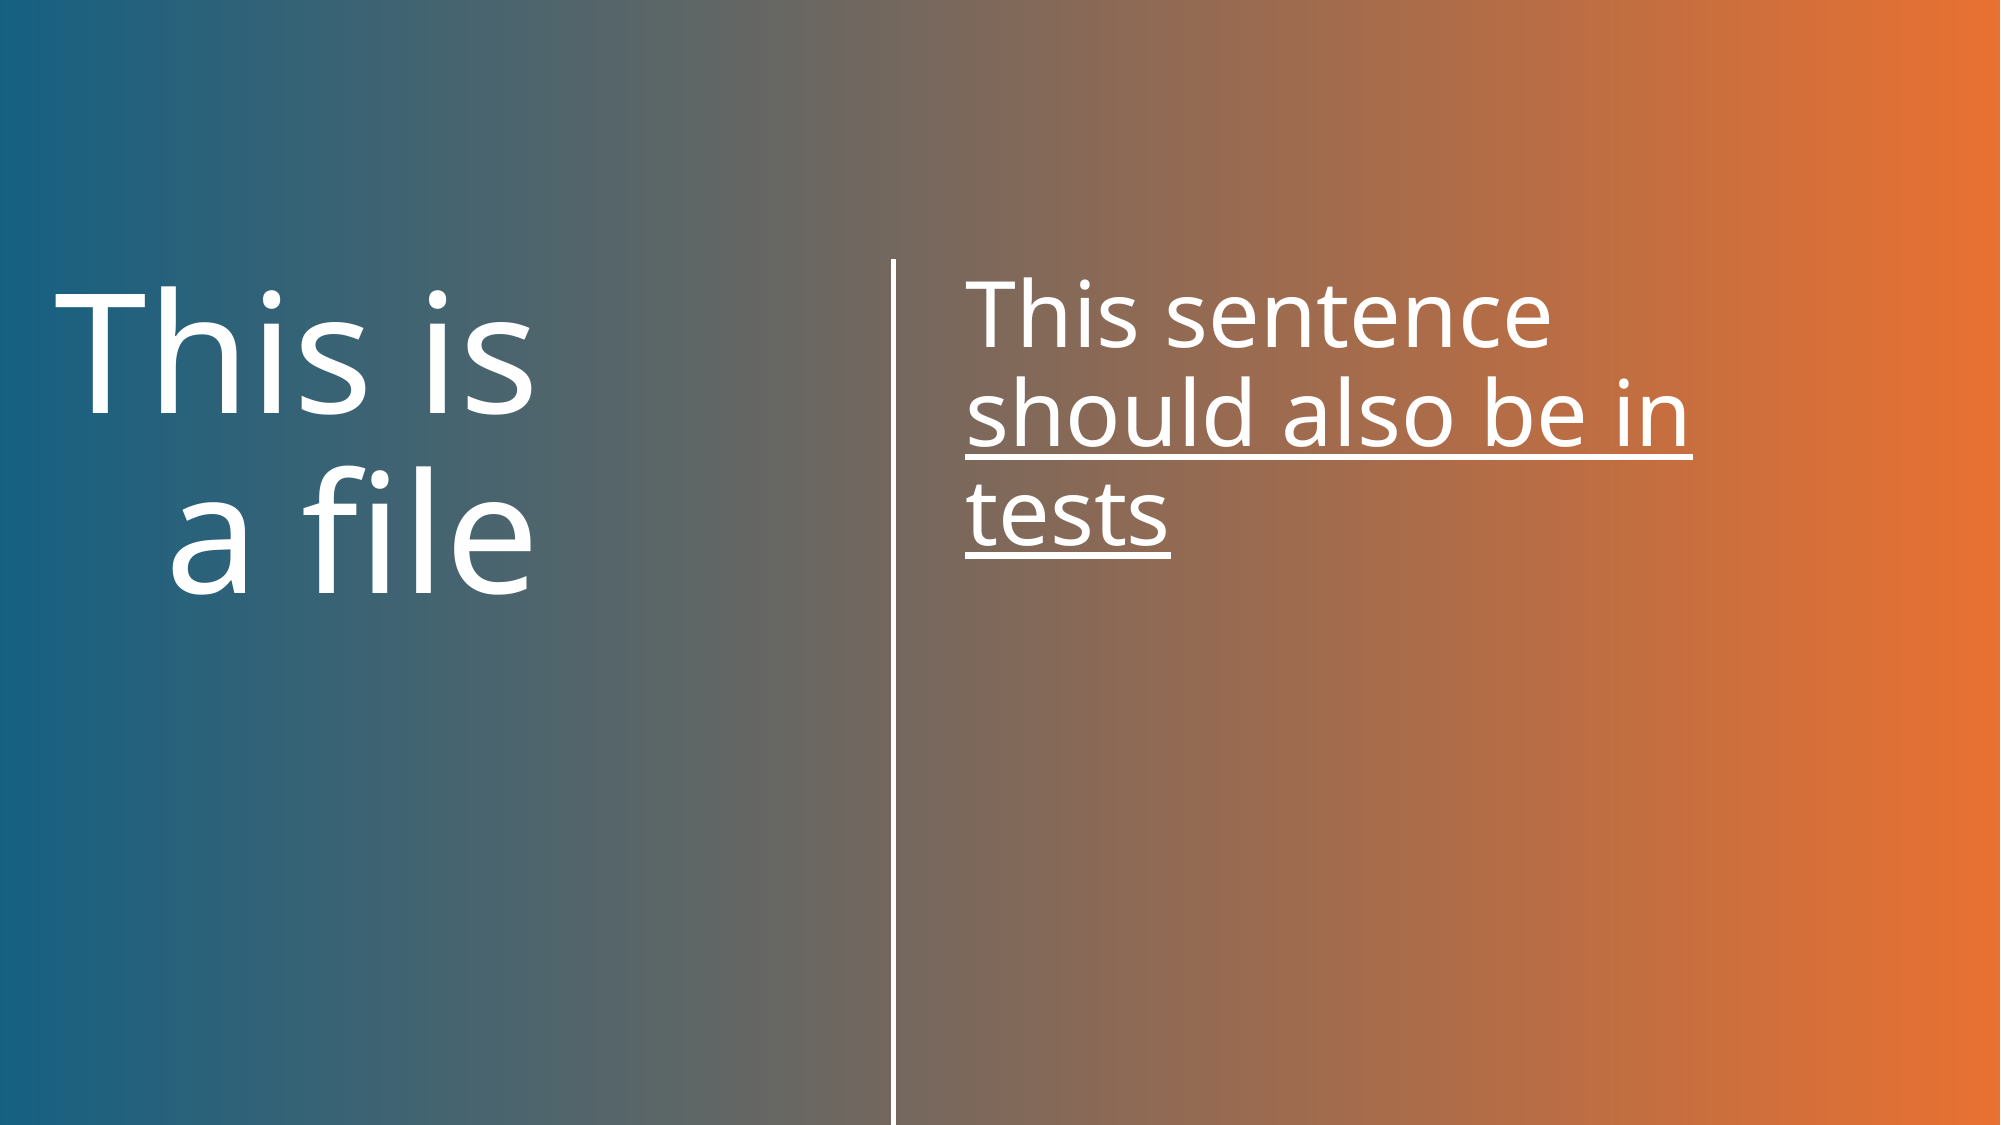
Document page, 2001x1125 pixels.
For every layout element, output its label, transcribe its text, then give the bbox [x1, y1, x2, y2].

subtitle This sentence should also be in tests [950, 260, 1881, 1097]
title This is a file [39, 262, 799, 1103]
text_box [0, 0, 2000, 1125]
